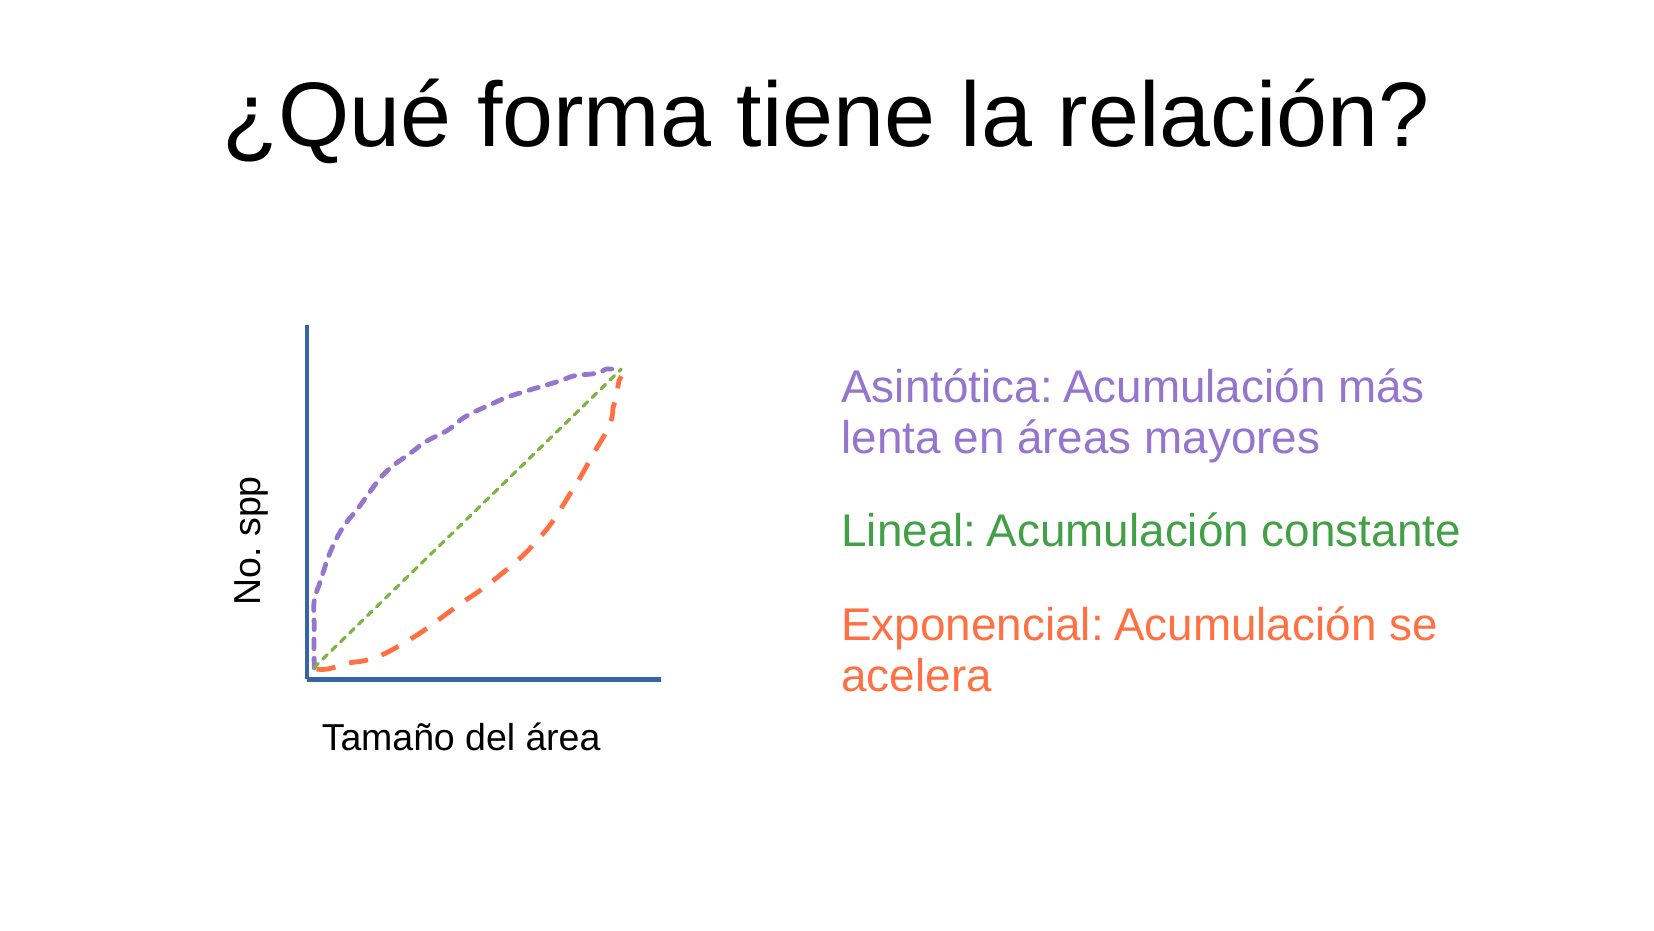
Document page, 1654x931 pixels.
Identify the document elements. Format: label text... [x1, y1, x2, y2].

text_box Tamaño del área [307, 708, 662, 766]
text_box No. spp [218, 265, 276, 621]
title ¿Qué forma tiene la relación? [82, 37, 1571, 193]
text_box Asintótica: Acumulación más lenta en áreas mayores Lineal: Acumulación constante Exponencial: Acumulación se acelera [826, 353, 1477, 709]
